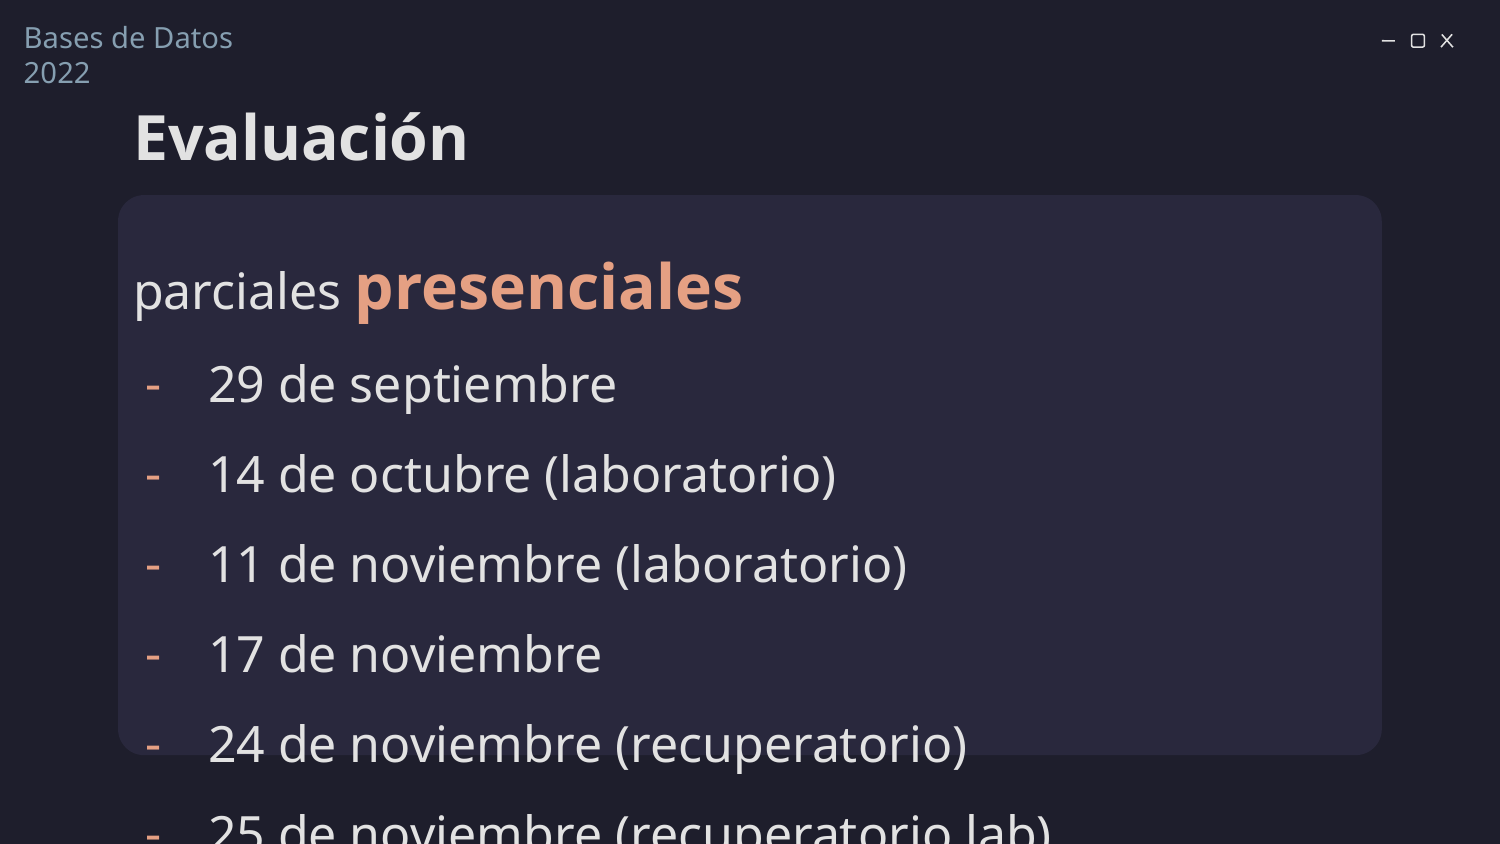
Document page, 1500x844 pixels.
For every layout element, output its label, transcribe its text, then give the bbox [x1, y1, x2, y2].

list parciales presenciales 29 de septiembre 14 de octubre (laboratorio) 11 de noviembre (laboratorio) 17 de noviembre 24 de noviembre (recuperatorio) 25 de noviembre (recuperatorio lab) [118, 195, 1382, 750]
title Evaluación [118, 88, 1382, 183]
